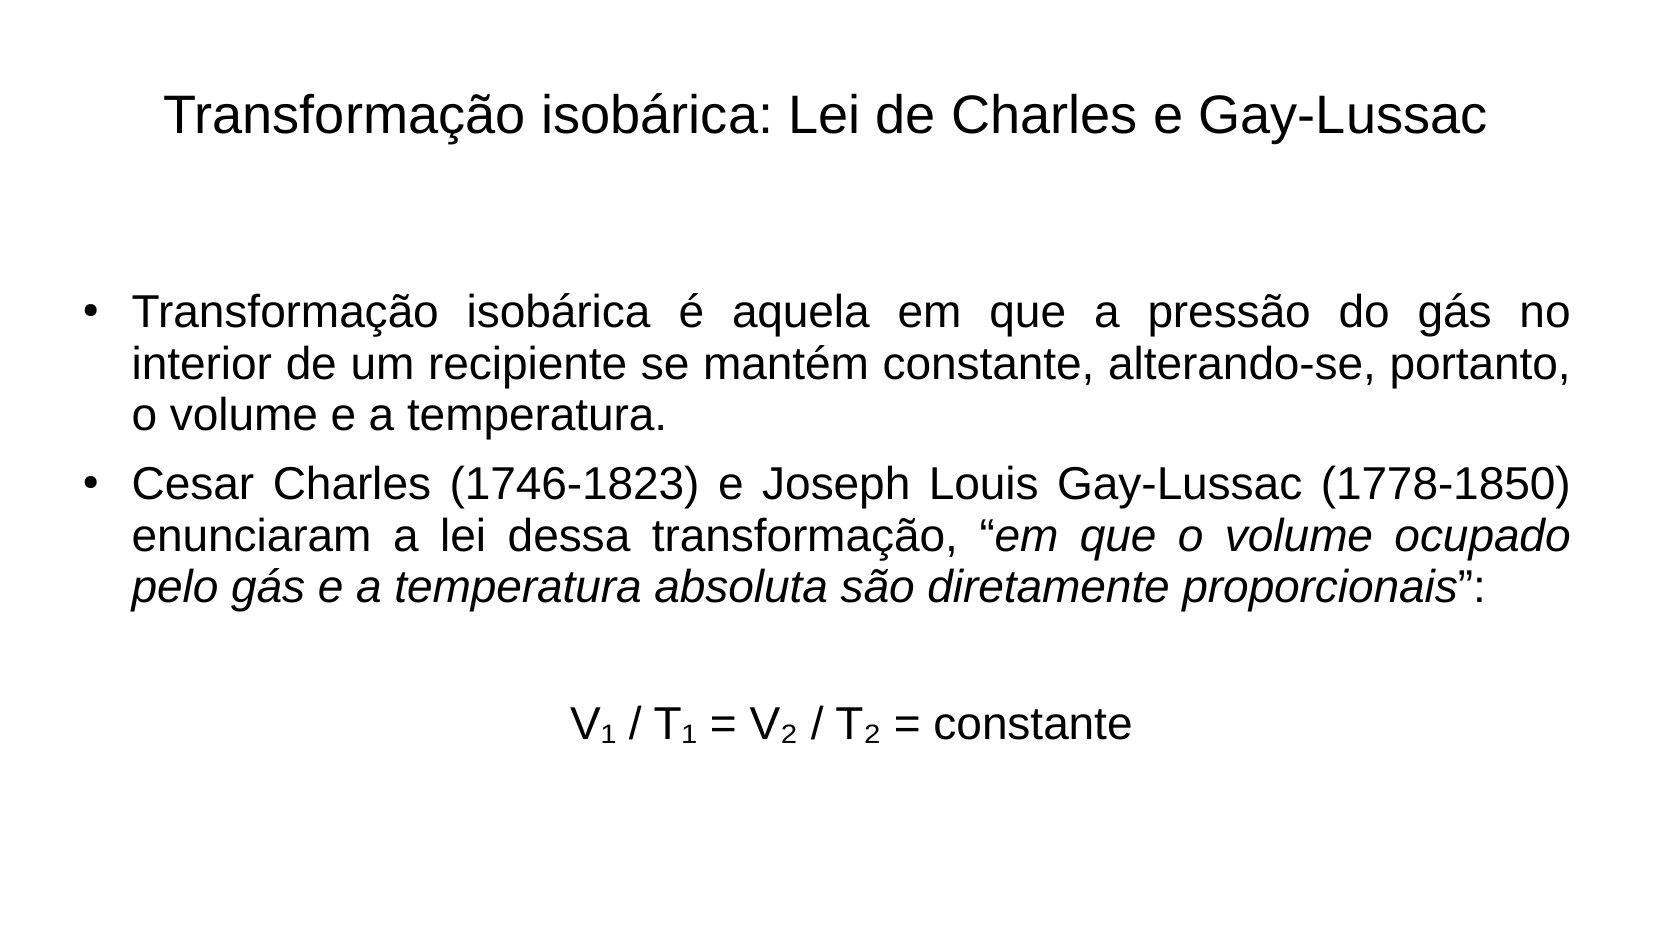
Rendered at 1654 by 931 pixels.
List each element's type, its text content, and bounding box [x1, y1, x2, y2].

title Transformação isobárica: Lei de Charles e Gay-Lussac [82, 37, 1571, 193]
list Transformação isobárica é aquela em que a pressão do gás no interior de um recipiente se mantém constante, alterando-se, portanto, o volume e a temperatura. Cesar Charles (1746-1823) e Joseph Louis Gay-Lussac (1778-1850) enunciaram a lei dessa transformação, “em que o volume ocupado pelo gás e a temperatura absoluta são diretamente proporcionais”: V₁ / T₁ = V₂ / T₂ = constante [82, 217, 1571, 758]
